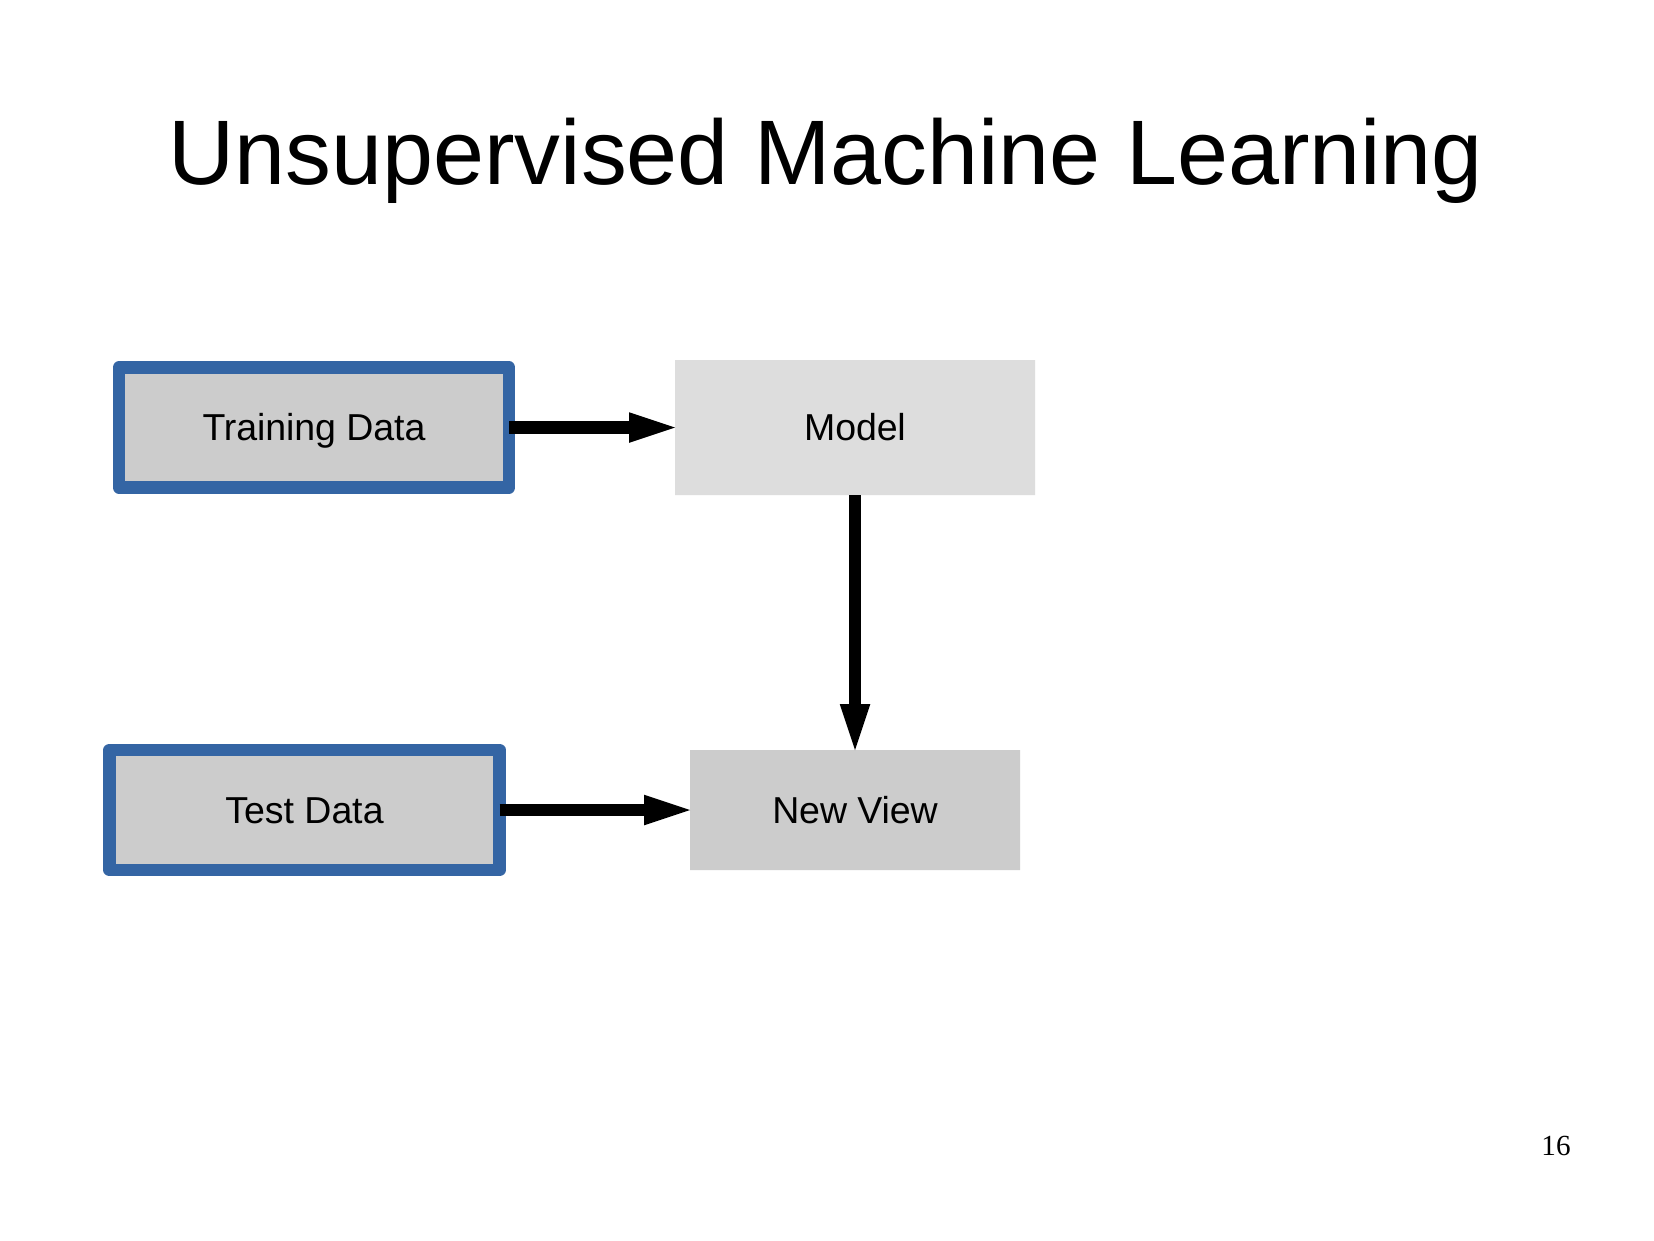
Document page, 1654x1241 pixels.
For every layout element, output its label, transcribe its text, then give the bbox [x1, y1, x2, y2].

text_box New View [690, 750, 1021, 871]
text_box Model [675, 360, 1036, 496]
text_box Test Data [109, 750, 500, 871]
title Unsupervised Machine Learning [82, 49, 1571, 257]
text_box Training Data [119, 367, 510, 488]
